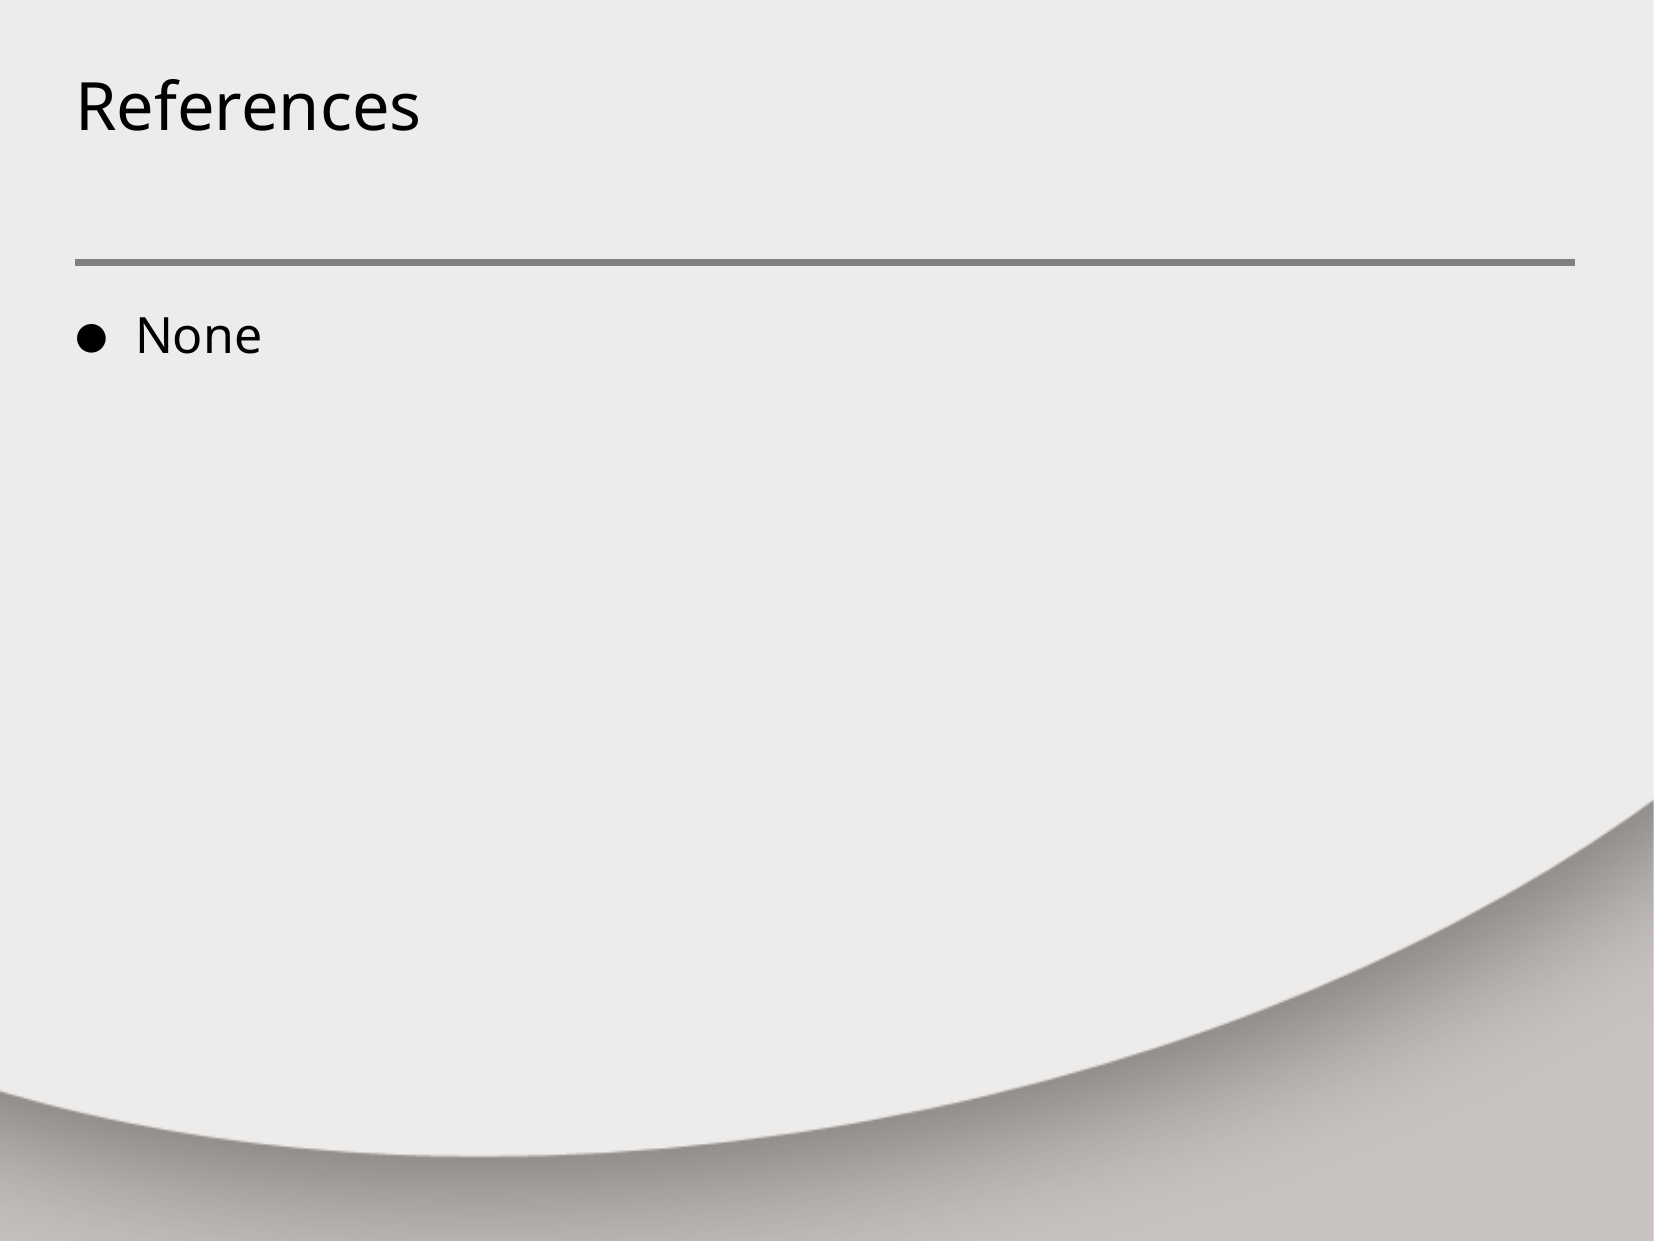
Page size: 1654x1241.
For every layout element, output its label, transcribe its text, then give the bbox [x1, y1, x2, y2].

list None [75, 300, 1576, 1163]
picture [0, 0, 1654, 1241]
title References [75, 75, 1576, 226]
